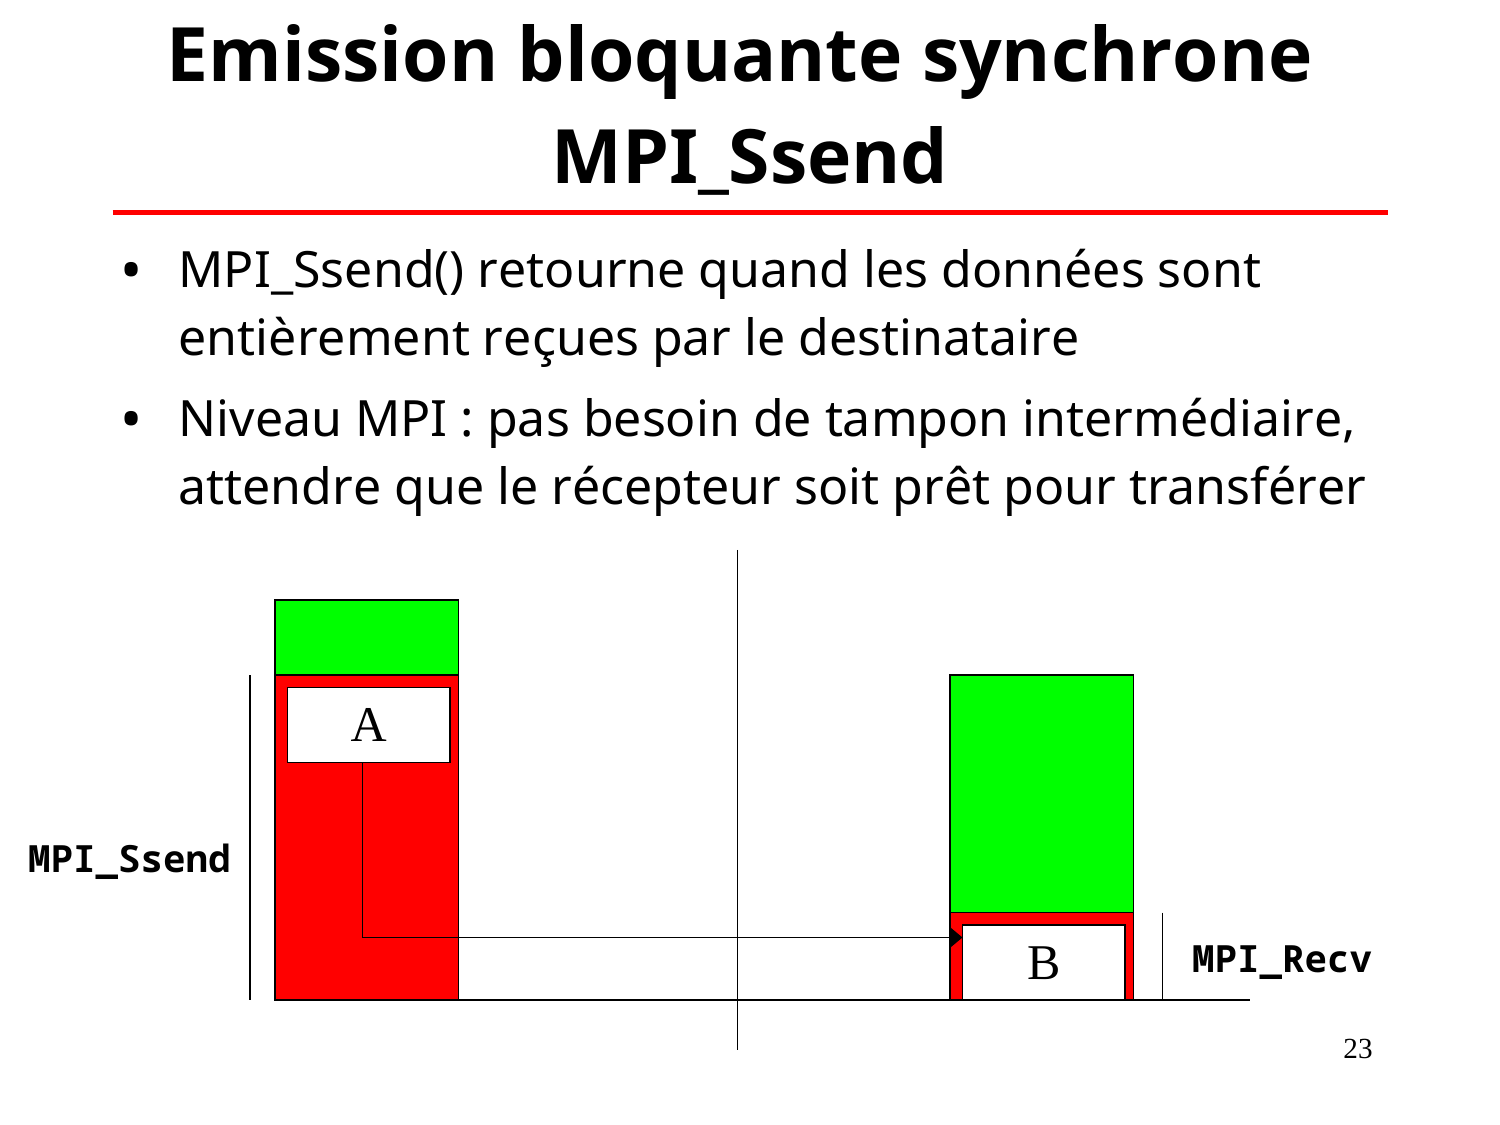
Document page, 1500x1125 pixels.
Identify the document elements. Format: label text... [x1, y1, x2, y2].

title Emission bloquante synchrone MPI_Ssend [112, 5, 1388, 201]
text_box [949, 938, 962, 1000]
text_box A [287, 687, 451, 763]
text_box B [962, 924, 1126, 1000]
list MPI_Ssend() retourne quand les données sont entièrement reçues par le destinataire Niveau MPI : pas besoin de tampon intermédiaire, attendre que le récepteur soit prêt pour transférer [107, 226, 1415, 902]
text_box MPI_Ssend [13, 824, 246, 891]
text_box [274, 674, 459, 1000]
text_box MPI_Recv [1177, 924, 1388, 992]
text_box [949, 902, 1134, 1000]
